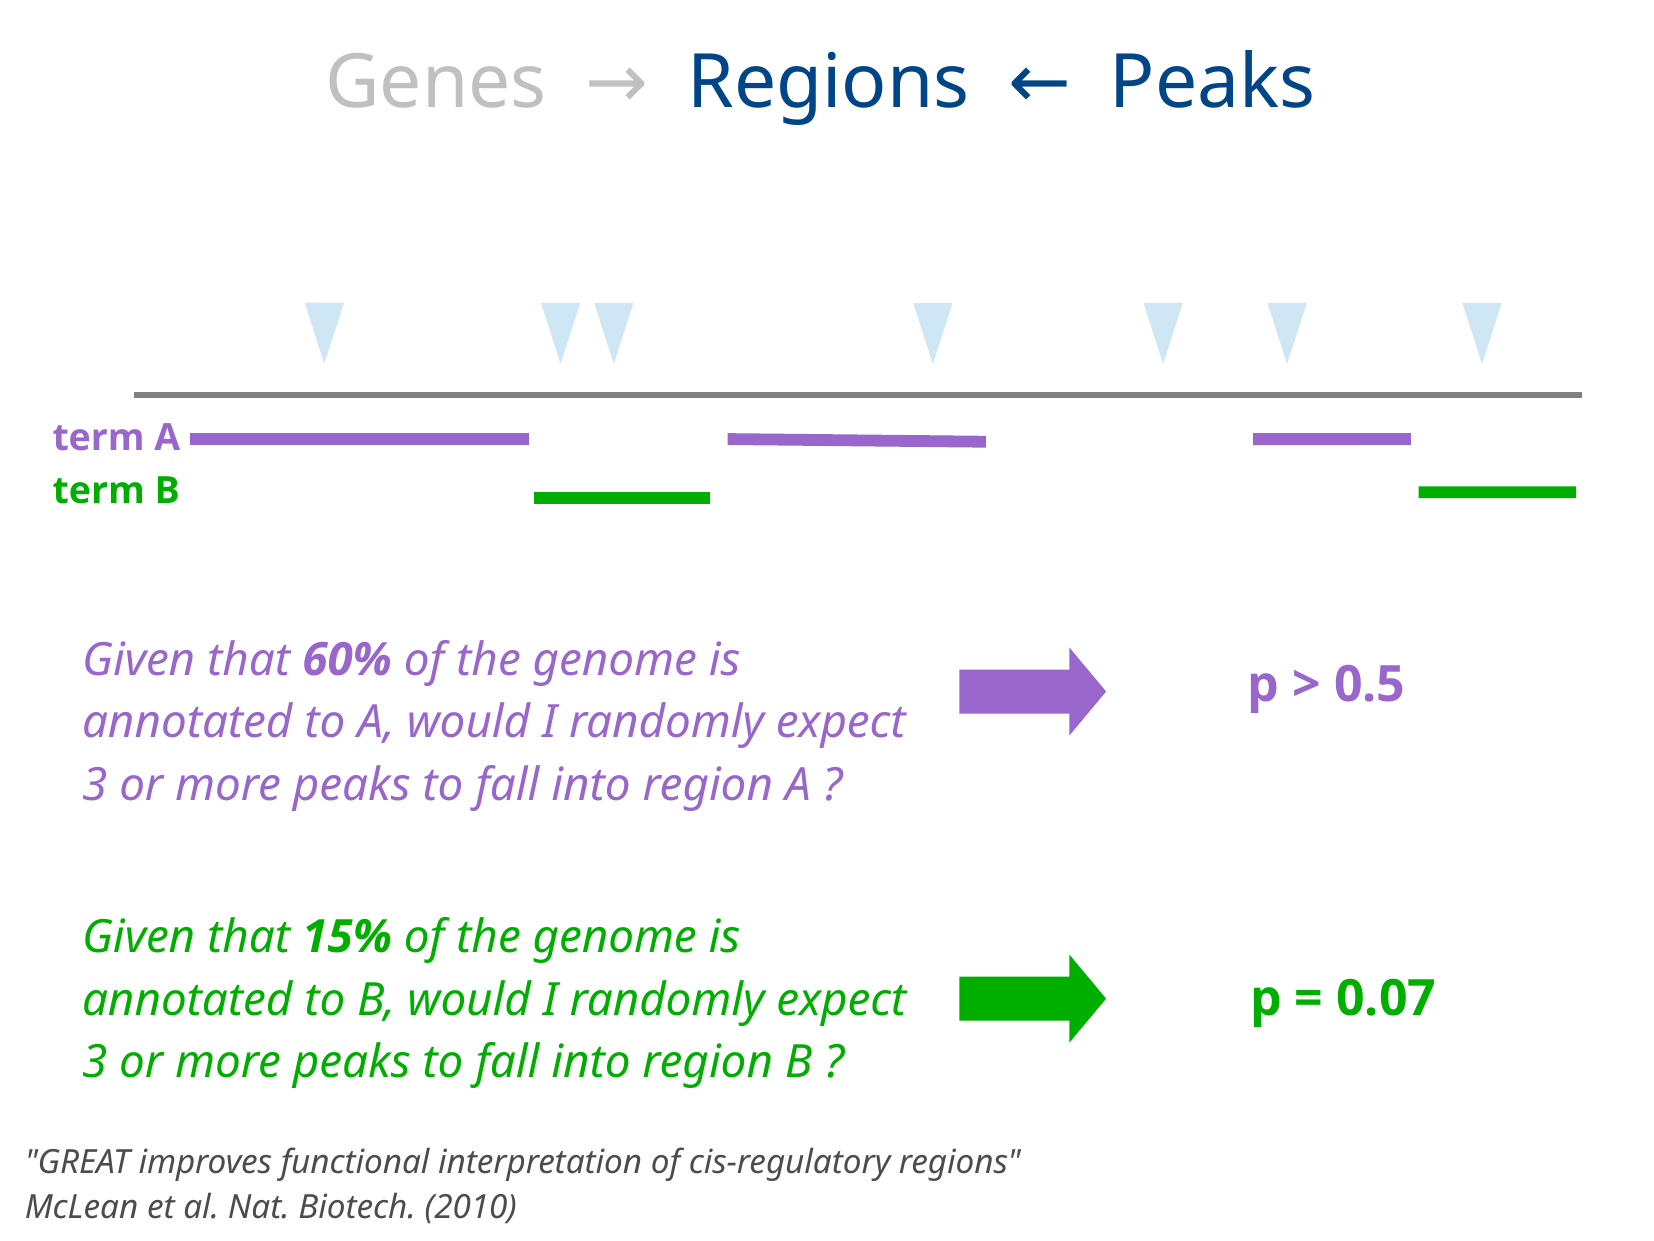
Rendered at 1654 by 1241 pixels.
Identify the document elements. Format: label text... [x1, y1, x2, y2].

text_box p = 0.07 [1235, 954, 1496, 1038]
text_box Given that 60% of the genome is annotated to A, would I randomly expect 3 or more peaks to fall into region A ? [67, 618, 947, 822]
text_box [959, 647, 1107, 736]
text_box term B [37, 456, 195, 523]
text_box term A [37, 403, 196, 470]
text_box [959, 954, 1107, 1043]
text_box Given that 15% of the genome is annotated to B, would I randomly expect 3 or more peaks to fall into region B ? [67, 896, 947, 1099]
text_box p > 0.5 [1233, 640, 1456, 724]
text_box [1267, 302, 1307, 365]
text_box [1462, 302, 1502, 365]
text_box [913, 303, 953, 365]
text_box "GREAT improves functional interpretation of cis-regulatory regions" McLean et al. Nat. Biotech. (2010) [10, 1130, 1043, 1237]
title Genes → Regions ← Peaks [76, 2, 1565, 154]
text_box [1143, 302, 1183, 365]
text_box [594, 302, 634, 365]
text_box [304, 302, 344, 364]
text_box [540, 302, 581, 364]
